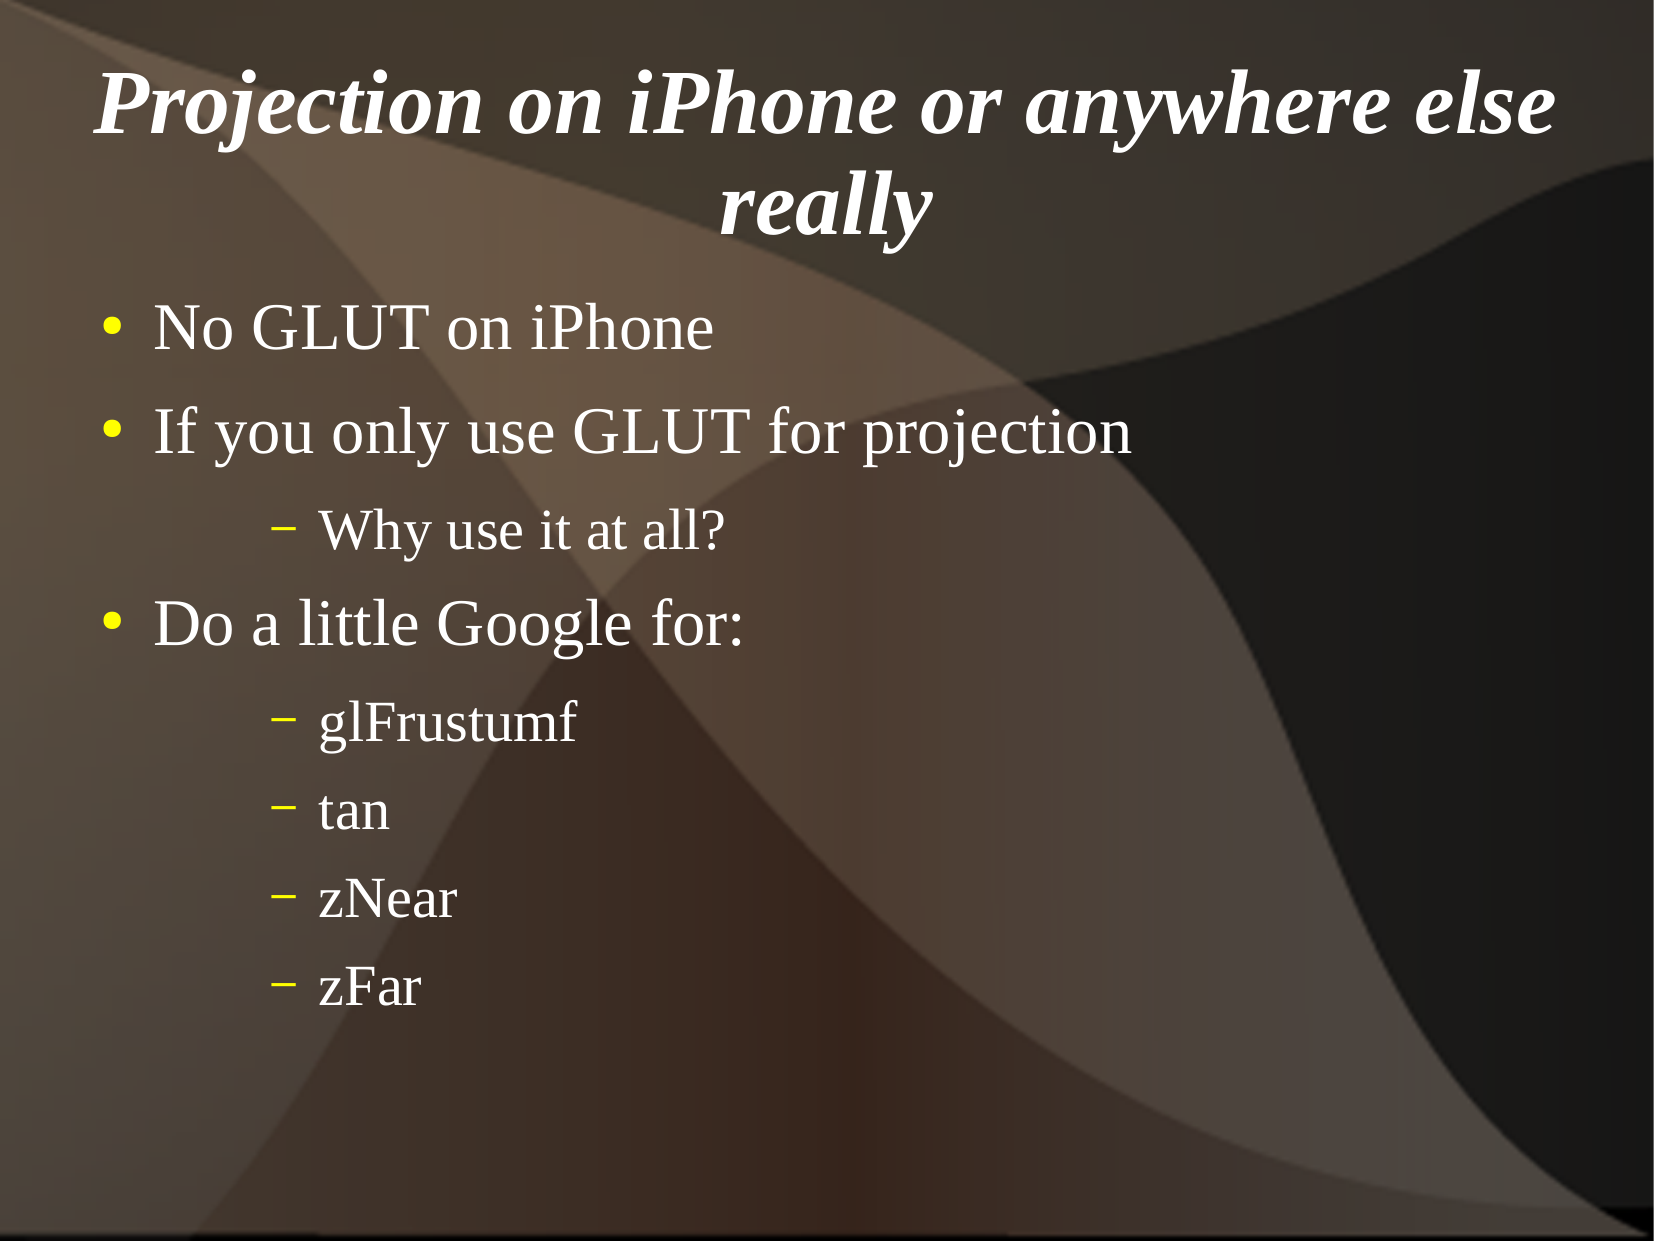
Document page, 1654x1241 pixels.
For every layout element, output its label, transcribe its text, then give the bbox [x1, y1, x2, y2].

picture [0, 0, 1654, 1241]
title Projection on iPhone or anywhere else really [82, 51, 1571, 255]
list No GLUT on iPhone If you only use GLUT for projection Why use it at all? Do a little Google for: glFrustumf tan zNear zFar [82, 290, 1571, 1094]
